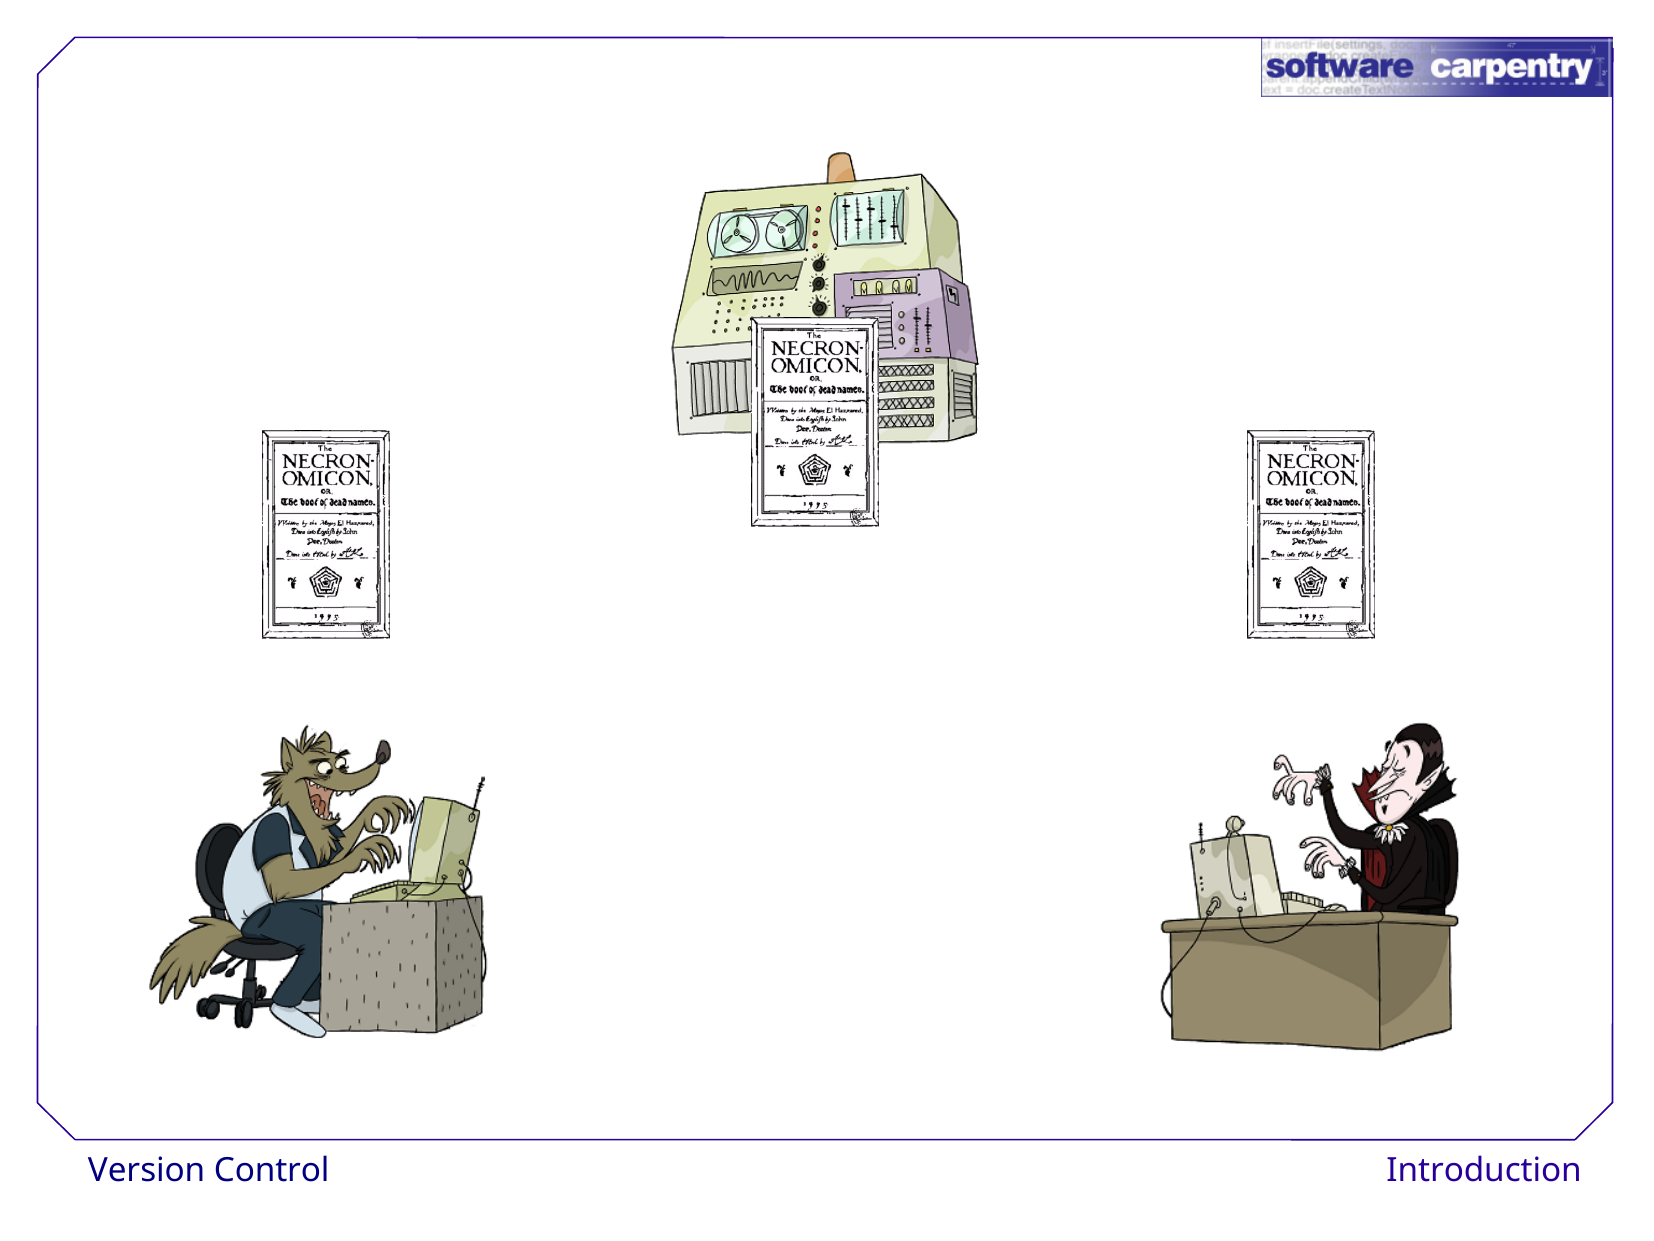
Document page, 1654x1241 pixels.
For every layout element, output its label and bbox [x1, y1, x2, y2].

picture [262, 430, 390, 640]
picture [637, 119, 1020, 527]
picture [137, 705, 516, 1069]
picture [1148, 695, 1474, 1067]
picture [1261, 39, 1613, 97]
picture [1247, 430, 1375, 640]
